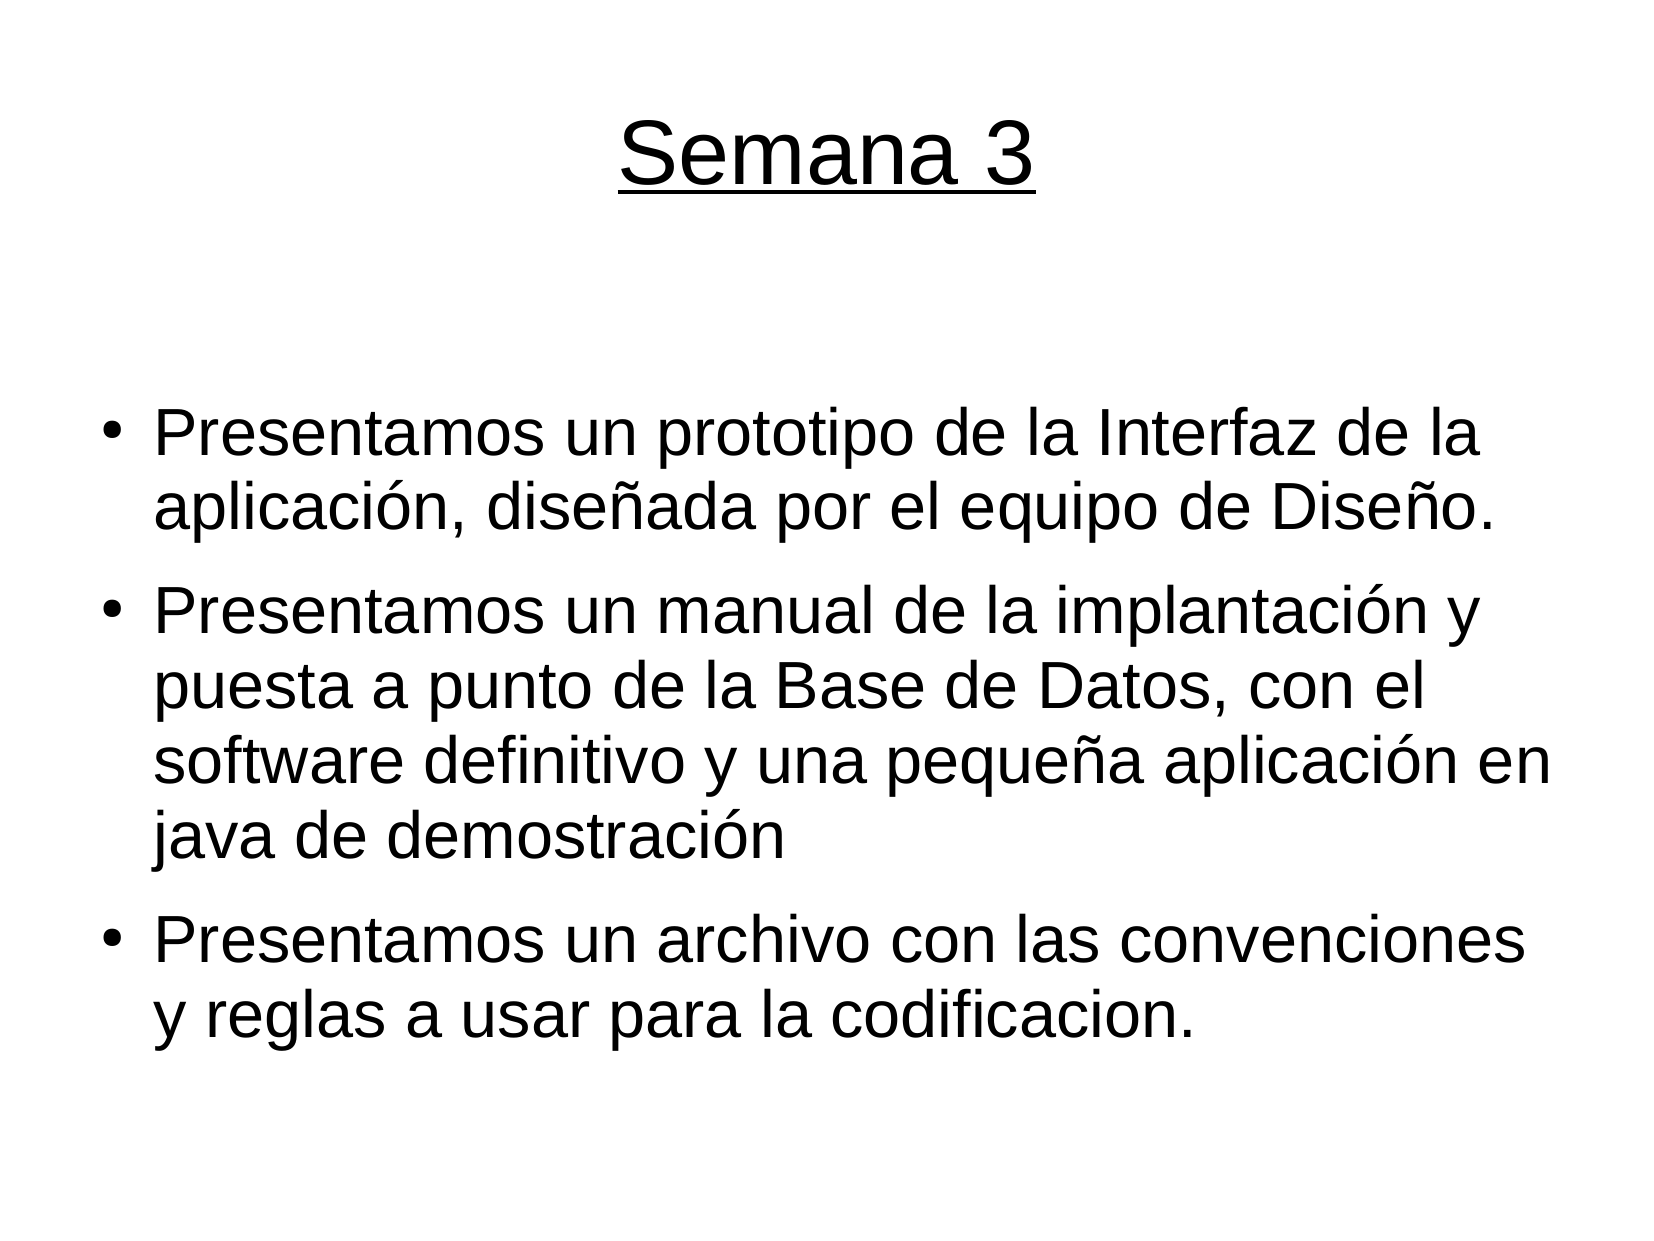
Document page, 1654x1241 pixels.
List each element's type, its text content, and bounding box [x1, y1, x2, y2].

title Semana 3 [82, 49, 1571, 257]
list Presentamos un prototipo de la Interfaz de la aplicación, diseñada por el equipo de Diseño. Presentamos un manual de la implantación y puesta a punto de la Base de Datos, con el software definitivo y una pequeña aplicación en java de demostración Presentamos un archivo con las convenciones y reglas a usar para la codificacion. [82, 290, 1571, 1109]
